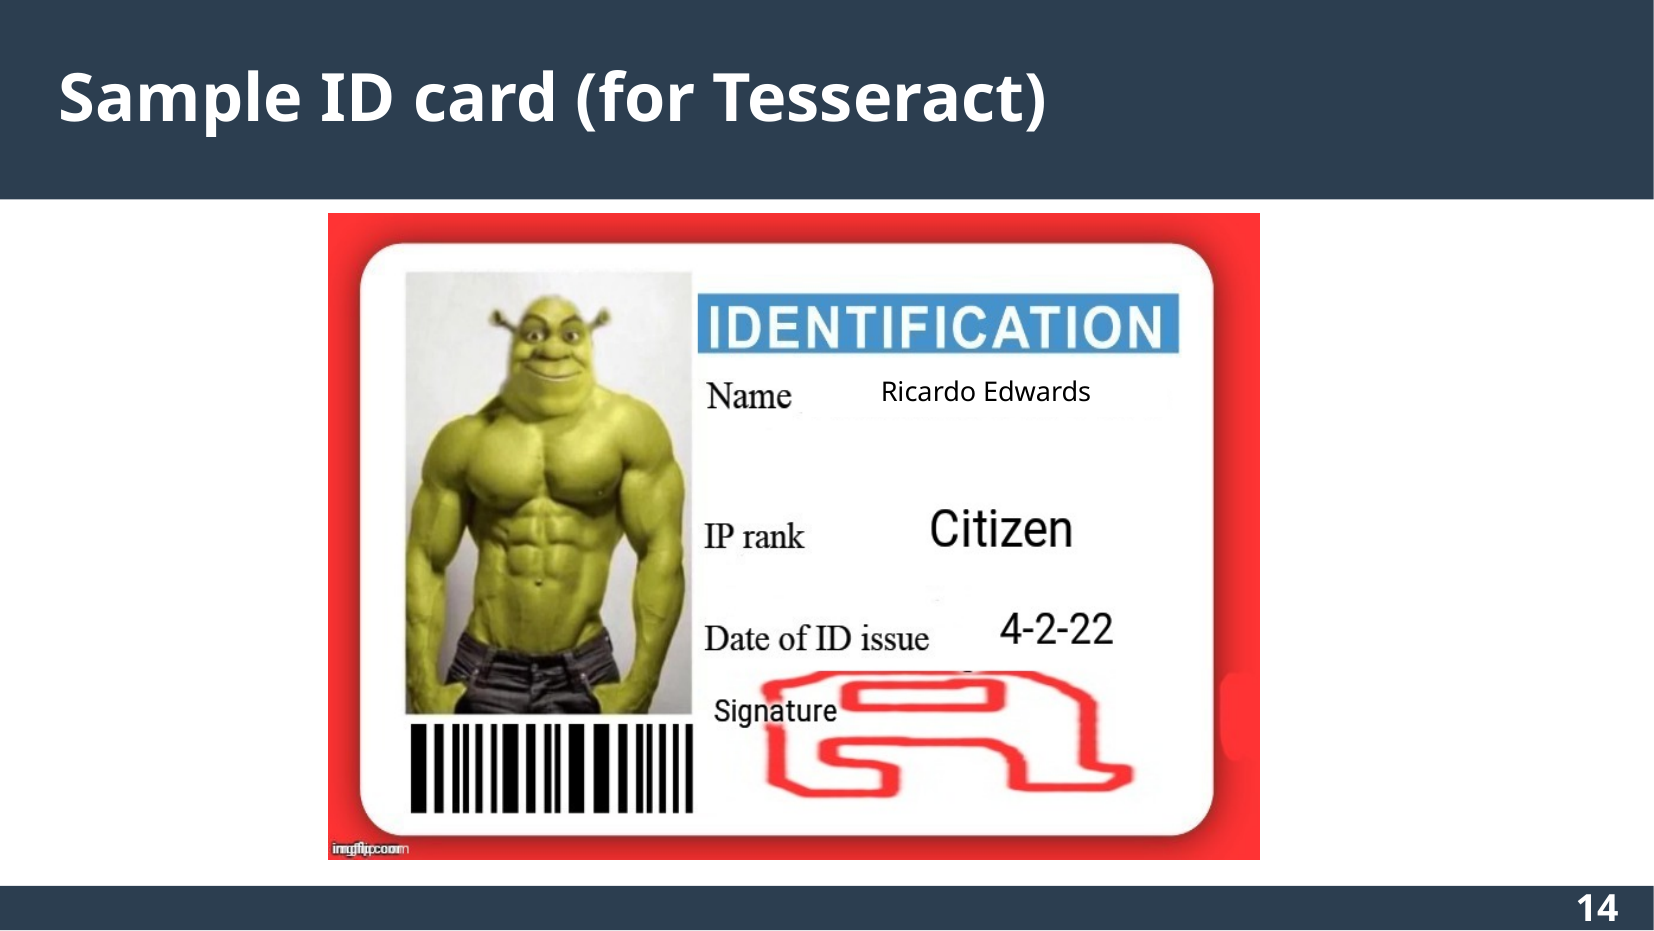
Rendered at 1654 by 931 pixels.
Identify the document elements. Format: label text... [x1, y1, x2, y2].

title Sample ID card (for Tesseract) [59, 37, 1595, 155]
picture [328, 213, 1260, 860]
text_box Ricardo Edwards [805, 366, 1166, 417]
